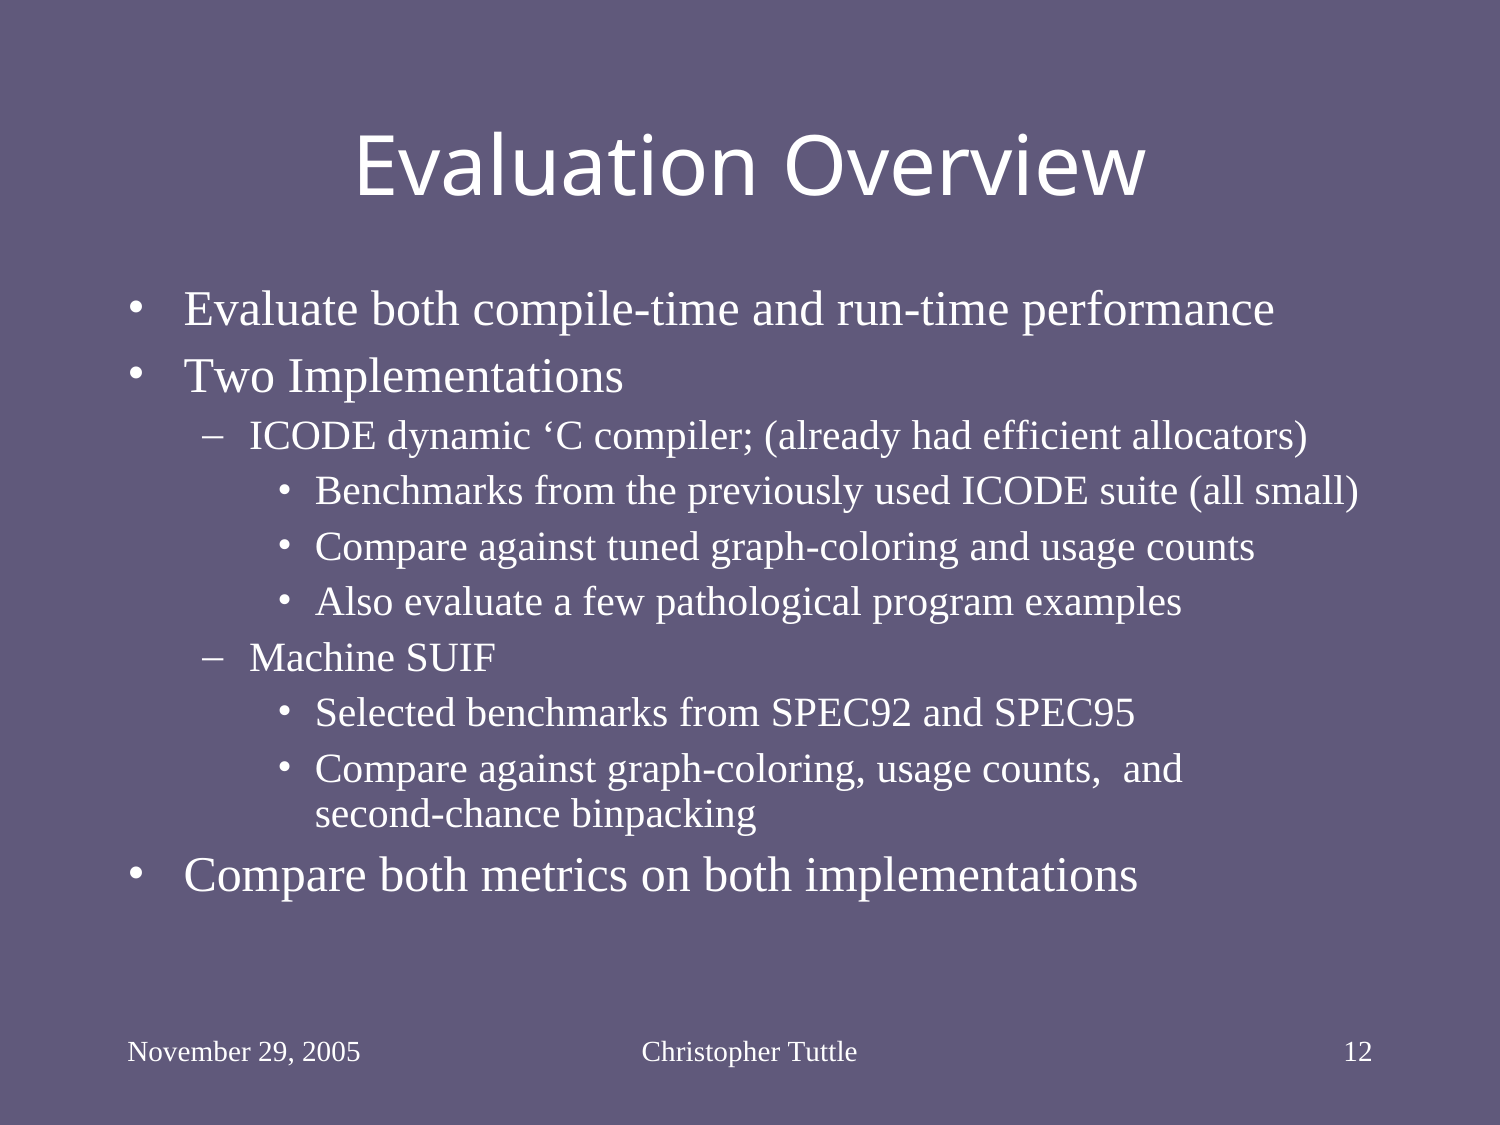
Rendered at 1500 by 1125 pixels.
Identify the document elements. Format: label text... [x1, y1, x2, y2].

title Evaluation Overview [112, 87, 1388, 238]
list Evaluate both compile-time and run-time performance Two Implementations ICODE dynamic ‘C compiler; (already had efficient allocators) Benchmarks from the previously used ICODE suite (all small) Compare against tuned graph-coloring and usage counts Also evaluate a few pathological program examples Machine SUIF Selected benchmarks from SPEC92 and SPEC95 Compare against graph-coloring, usage counts, and second-chance binpacking Compare both metrics on both implementations [112, 275, 1388, 1000]
